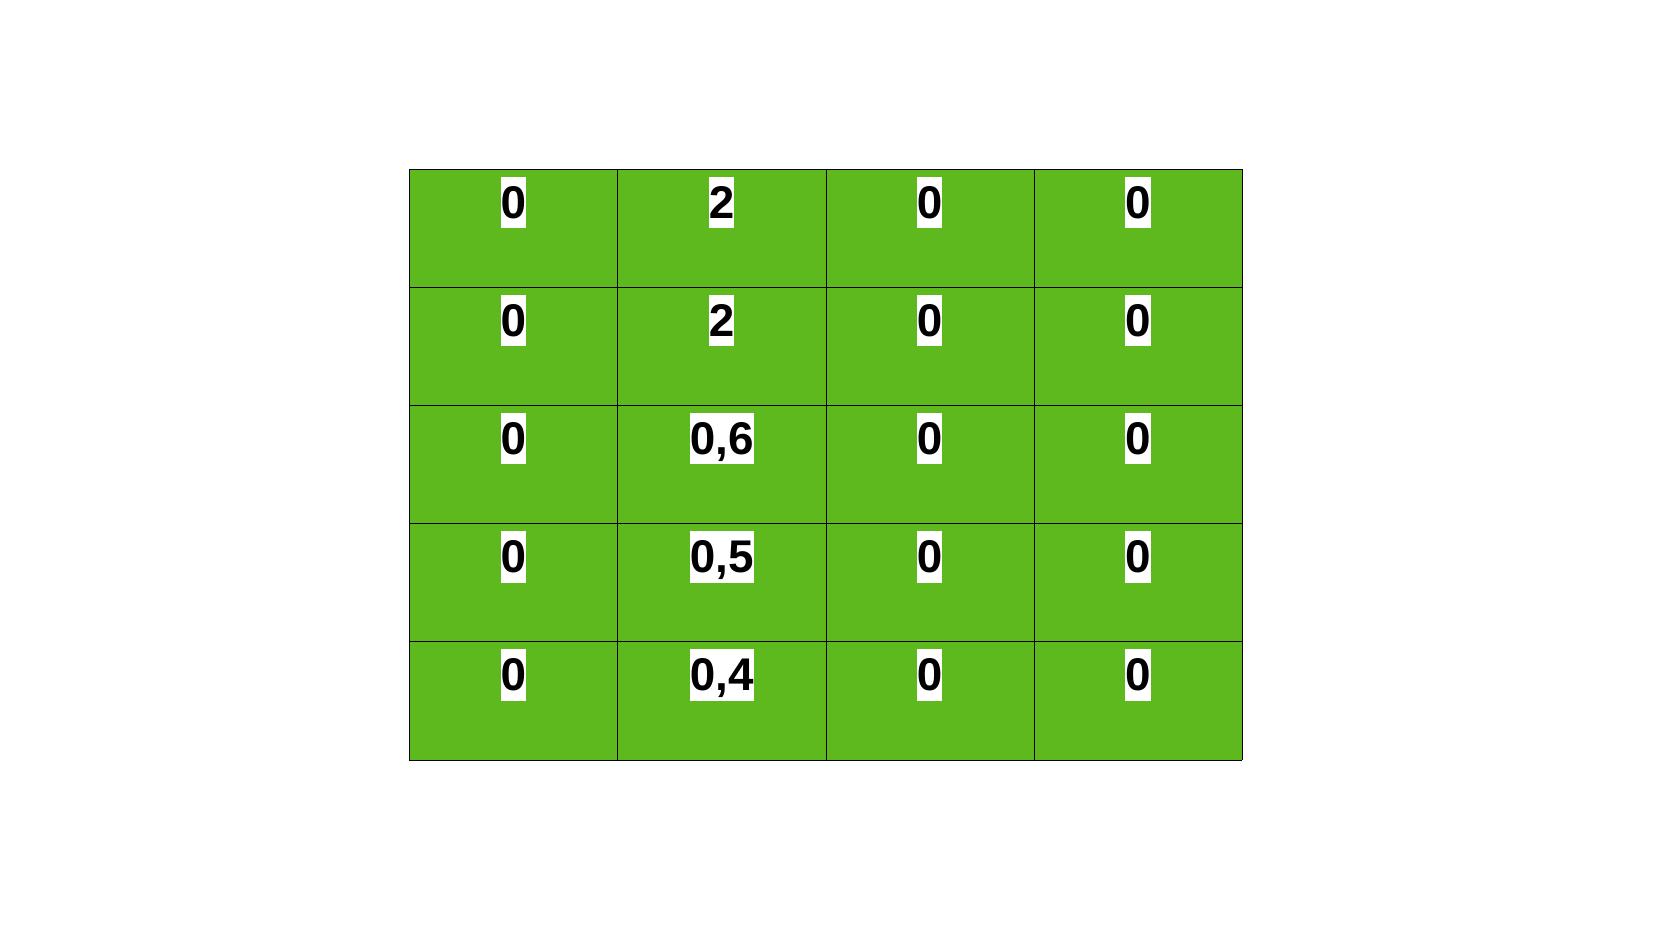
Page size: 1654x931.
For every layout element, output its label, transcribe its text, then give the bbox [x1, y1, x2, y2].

table_cell 0 [827, 642, 1034, 760]
table_cell 0 [1035, 406, 1242, 523]
table_header 2 [618, 170, 826, 287]
table_header 0 [827, 170, 1034, 287]
table_cell 0 [1035, 524, 1242, 641]
table_cell 0 [827, 288, 1034, 405]
table_cell 0 [1035, 288, 1242, 405]
table_header 0 [1035, 170, 1242, 287]
table_cell 0,6 [618, 406, 826, 523]
table_cell 0 [1035, 642, 1242, 760]
table_cell 0 [410, 288, 617, 405]
table_cell 0 [827, 406, 1034, 523]
table_header 0 [410, 170, 617, 287]
table_cell 0 [410, 524, 617, 641]
table_cell 0,4 [618, 642, 826, 760]
table_cell 0 [410, 406, 617, 523]
table_cell 0 [410, 642, 617, 760]
table_cell 0,5 [618, 524, 826, 641]
table_cell 2 [618, 288, 826, 405]
table_cell 0 [827, 524, 1034, 641]
